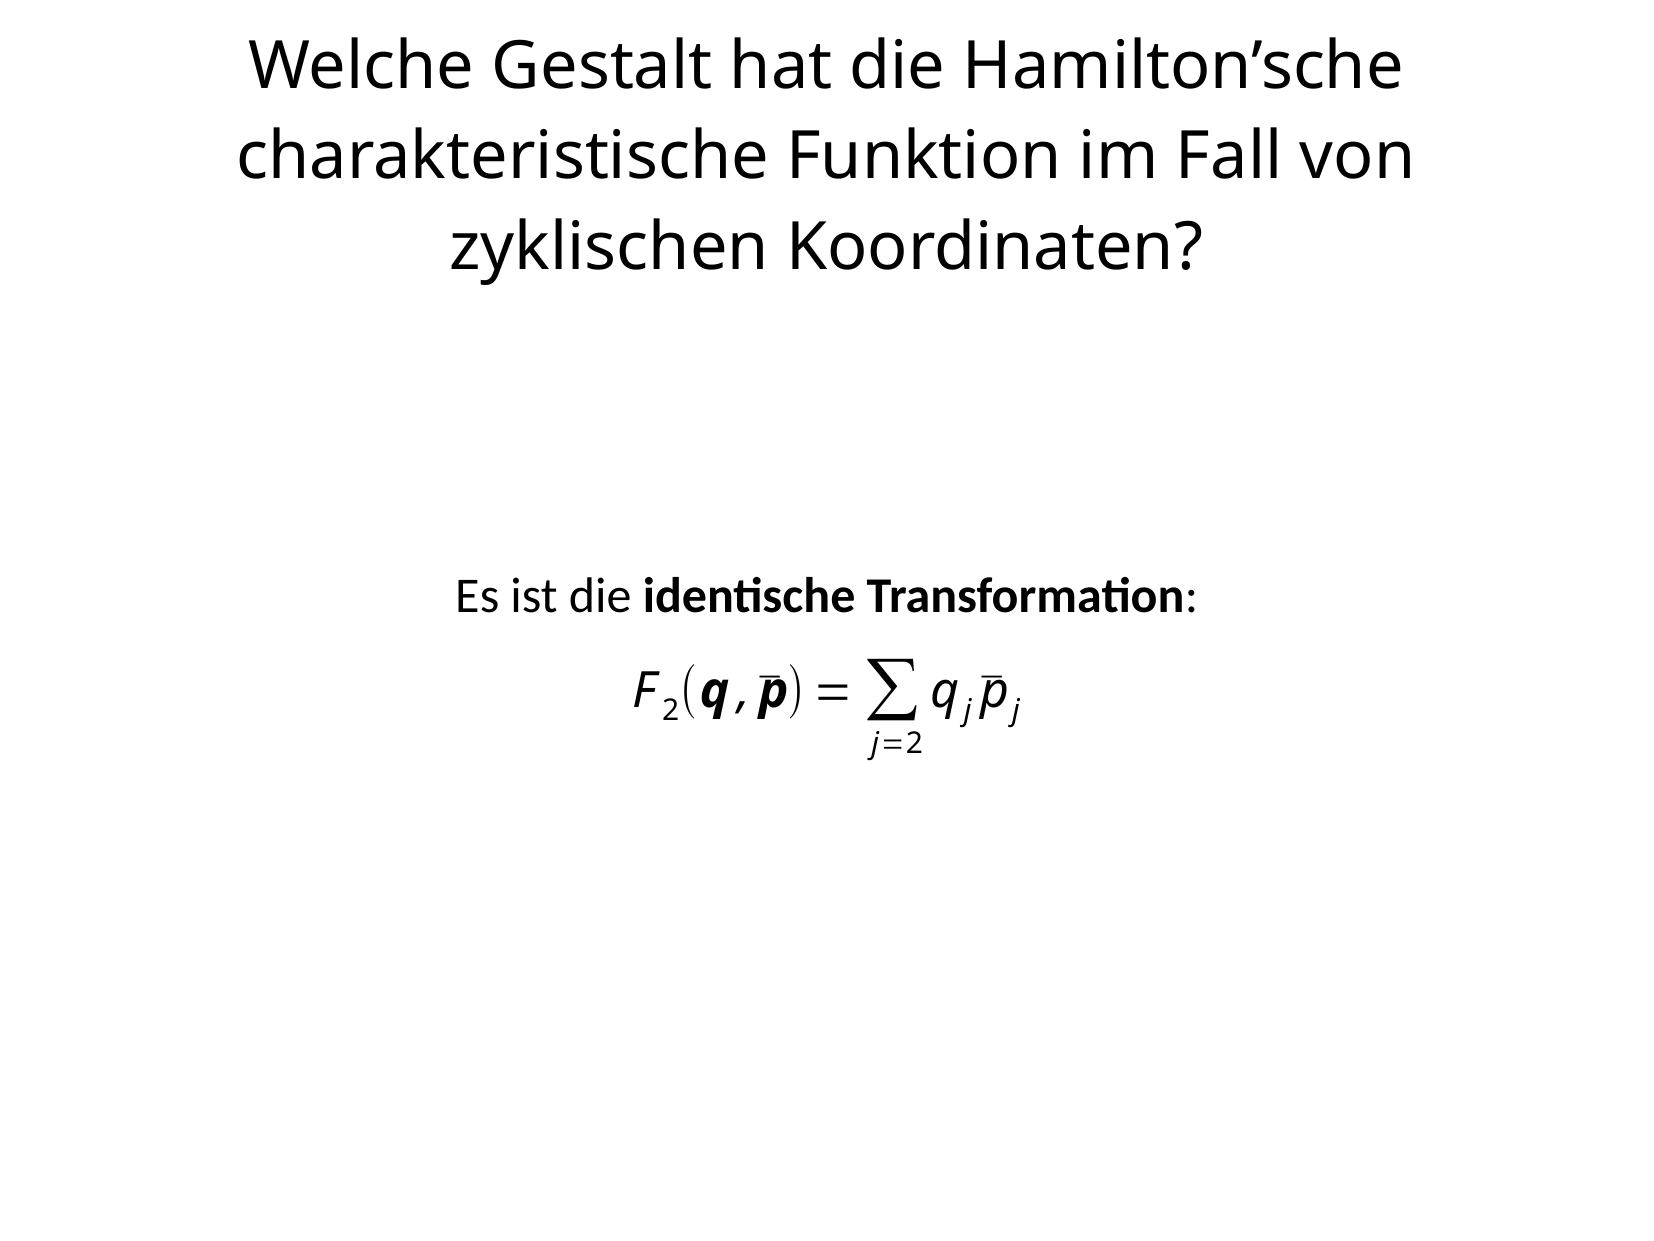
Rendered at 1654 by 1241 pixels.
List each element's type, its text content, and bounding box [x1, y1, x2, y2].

subtitle Es ist die identische Transformation: [82, 290, 1571, 1010]
chart [626, 656, 1028, 761]
title Welche Gestalt hat die Hamilton’sche charakteristische Funktion im Fall von zyklischen Koordinaten? [82, 19, 1571, 287]
